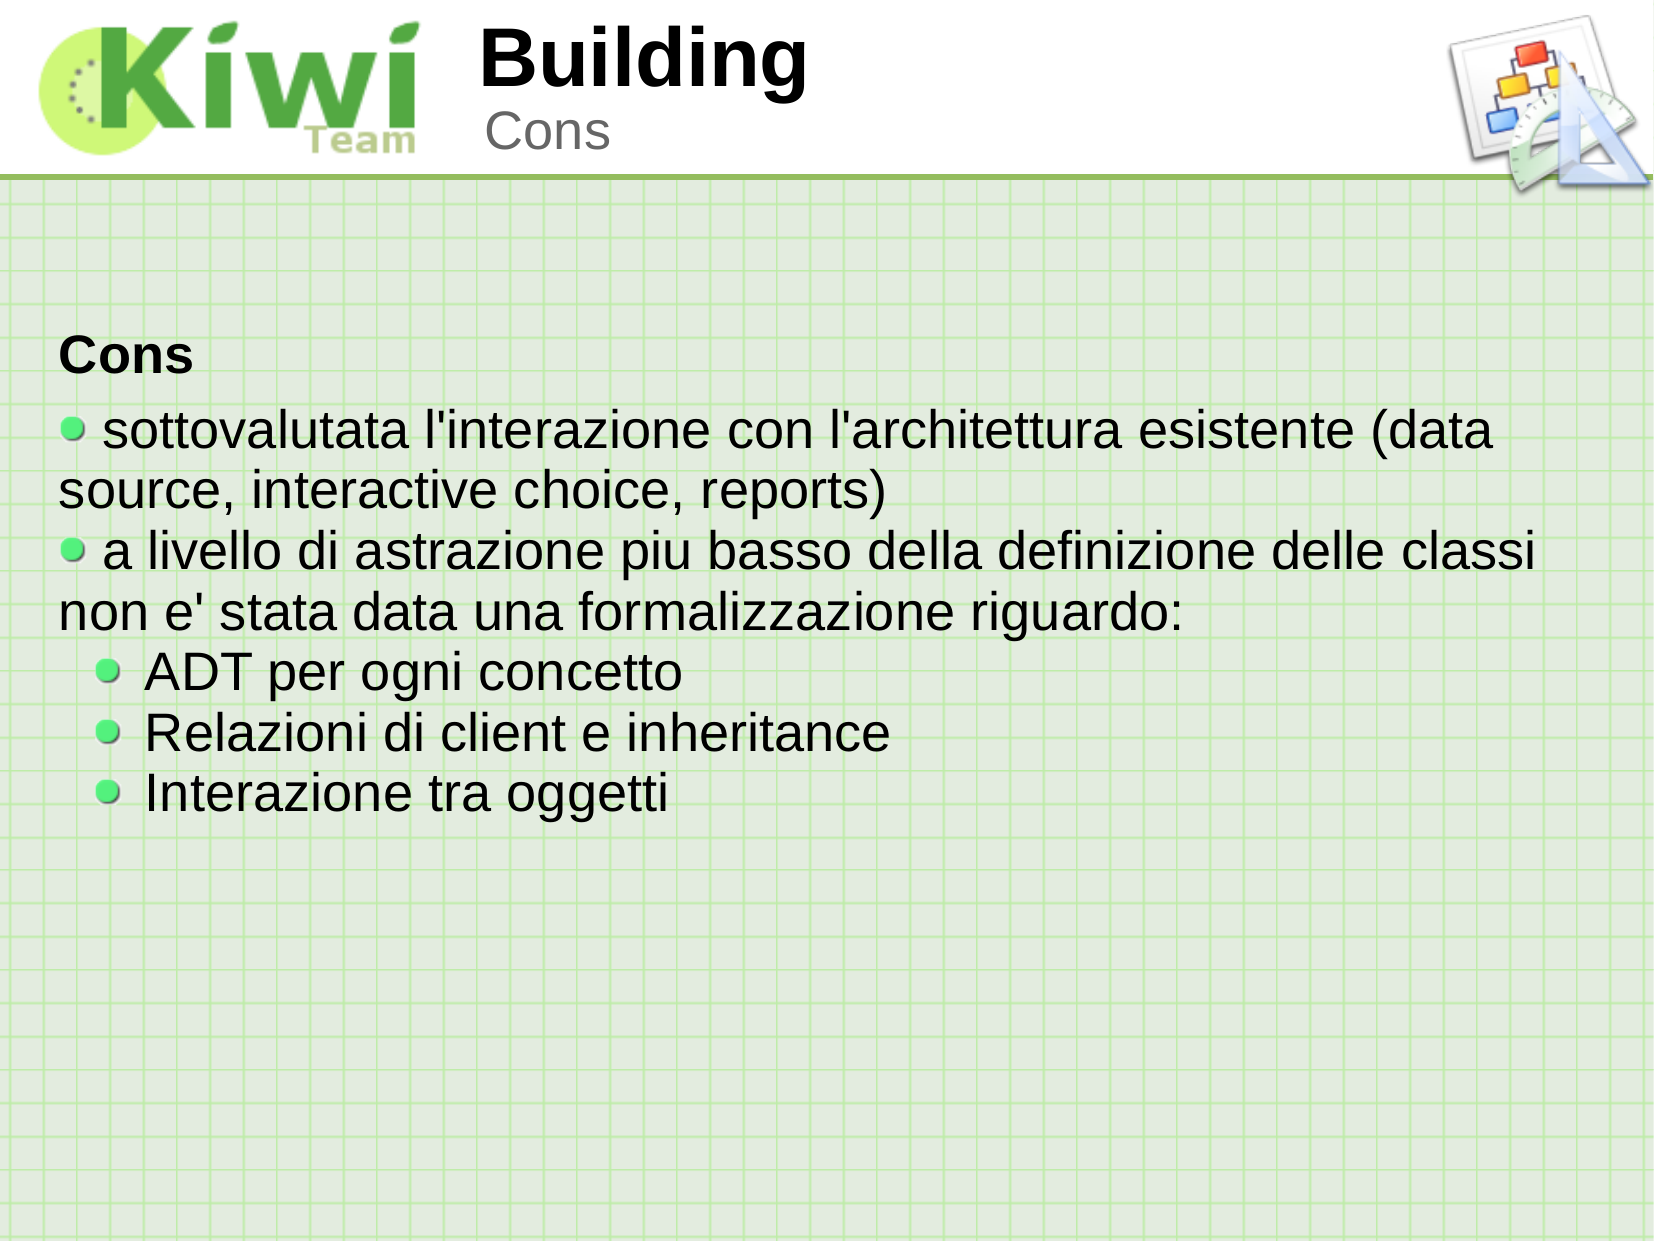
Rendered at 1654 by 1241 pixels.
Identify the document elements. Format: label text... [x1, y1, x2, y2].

text_box Cons sottovalutata l'interazione con l'architettura esistente (data source, interactive choice, reports) a livello di astrazione piu basso della definizione delle classi non e' stata data una formalizzazione riguardo: ADT per ogni concetto Relazioni di client e inheritance Interazione tra oggetti [59, 324, 1595, 824]
picture [29, 7, 438, 166]
text_box [0, 0, 1446, 174]
picture [0, 0, 1654, 1241]
title Building [478, 8, 1211, 107]
title Cons [484, 88, 1312, 173]
